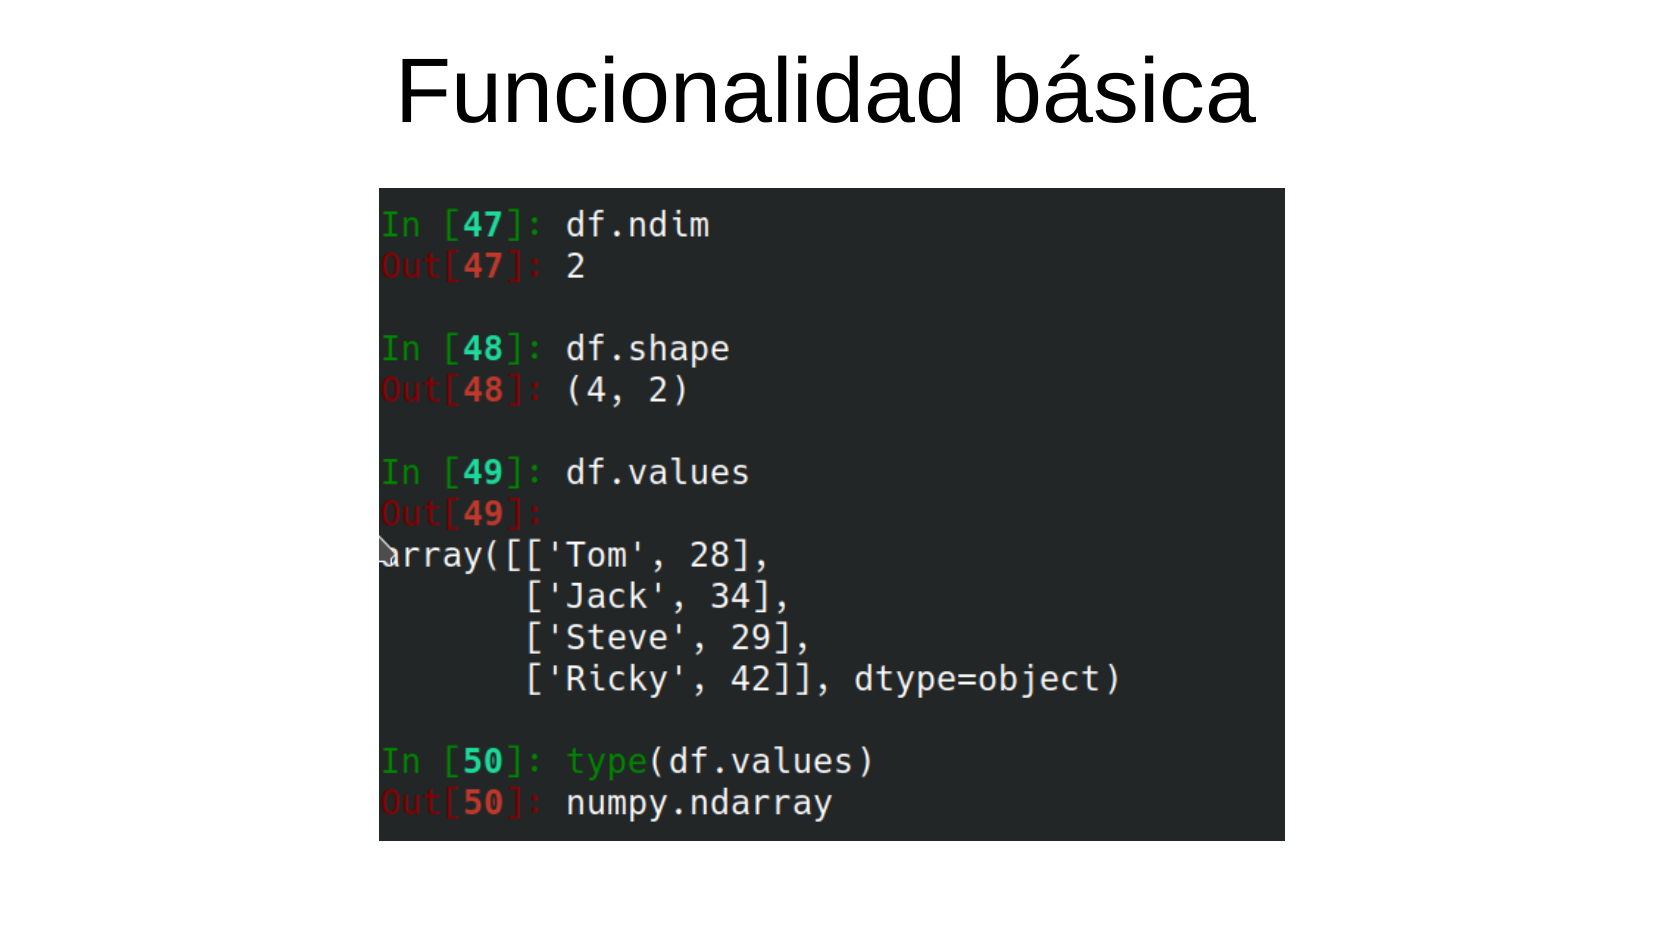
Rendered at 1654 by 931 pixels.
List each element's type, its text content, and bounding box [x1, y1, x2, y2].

title Funcionalidad básica [82, 13, 1571, 169]
picture [379, 188, 1285, 841]
